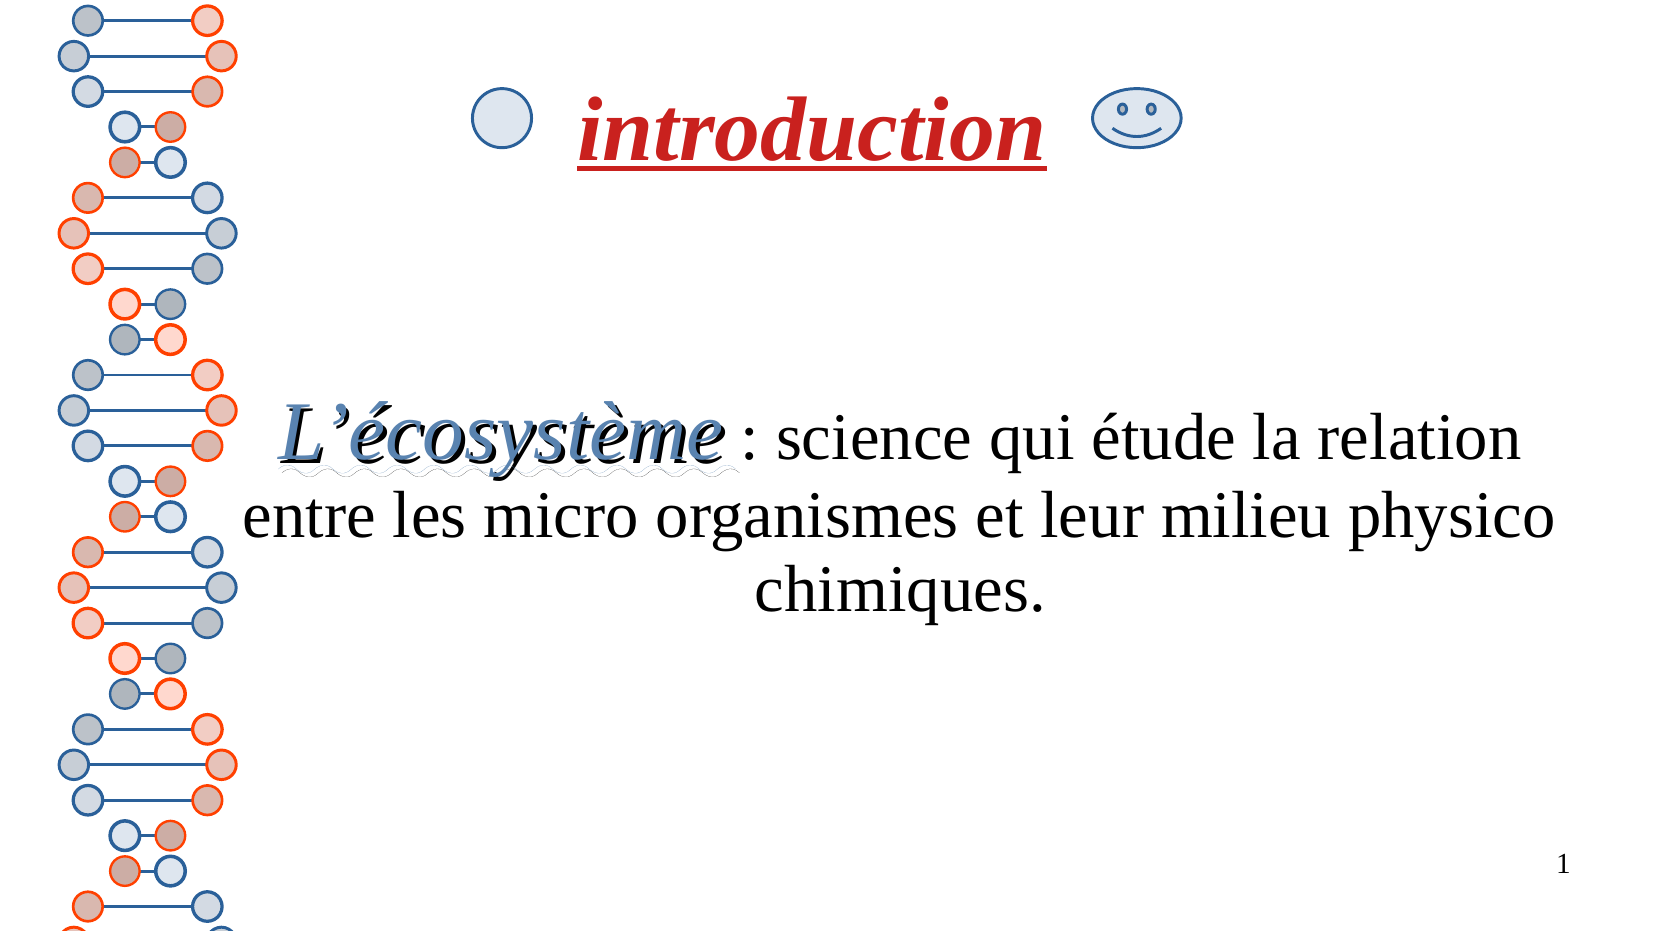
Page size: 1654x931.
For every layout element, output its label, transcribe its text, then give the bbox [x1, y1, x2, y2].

subtitle L’écosystème : science qui étude la relation entre les micro organismes et leur milieu physico chimiques. [236, 236, 1565, 776]
title introduction [147, 53, 1477, 207]
text_box [472, 88, 532, 148]
text_box [1092, 88, 1182, 148]
